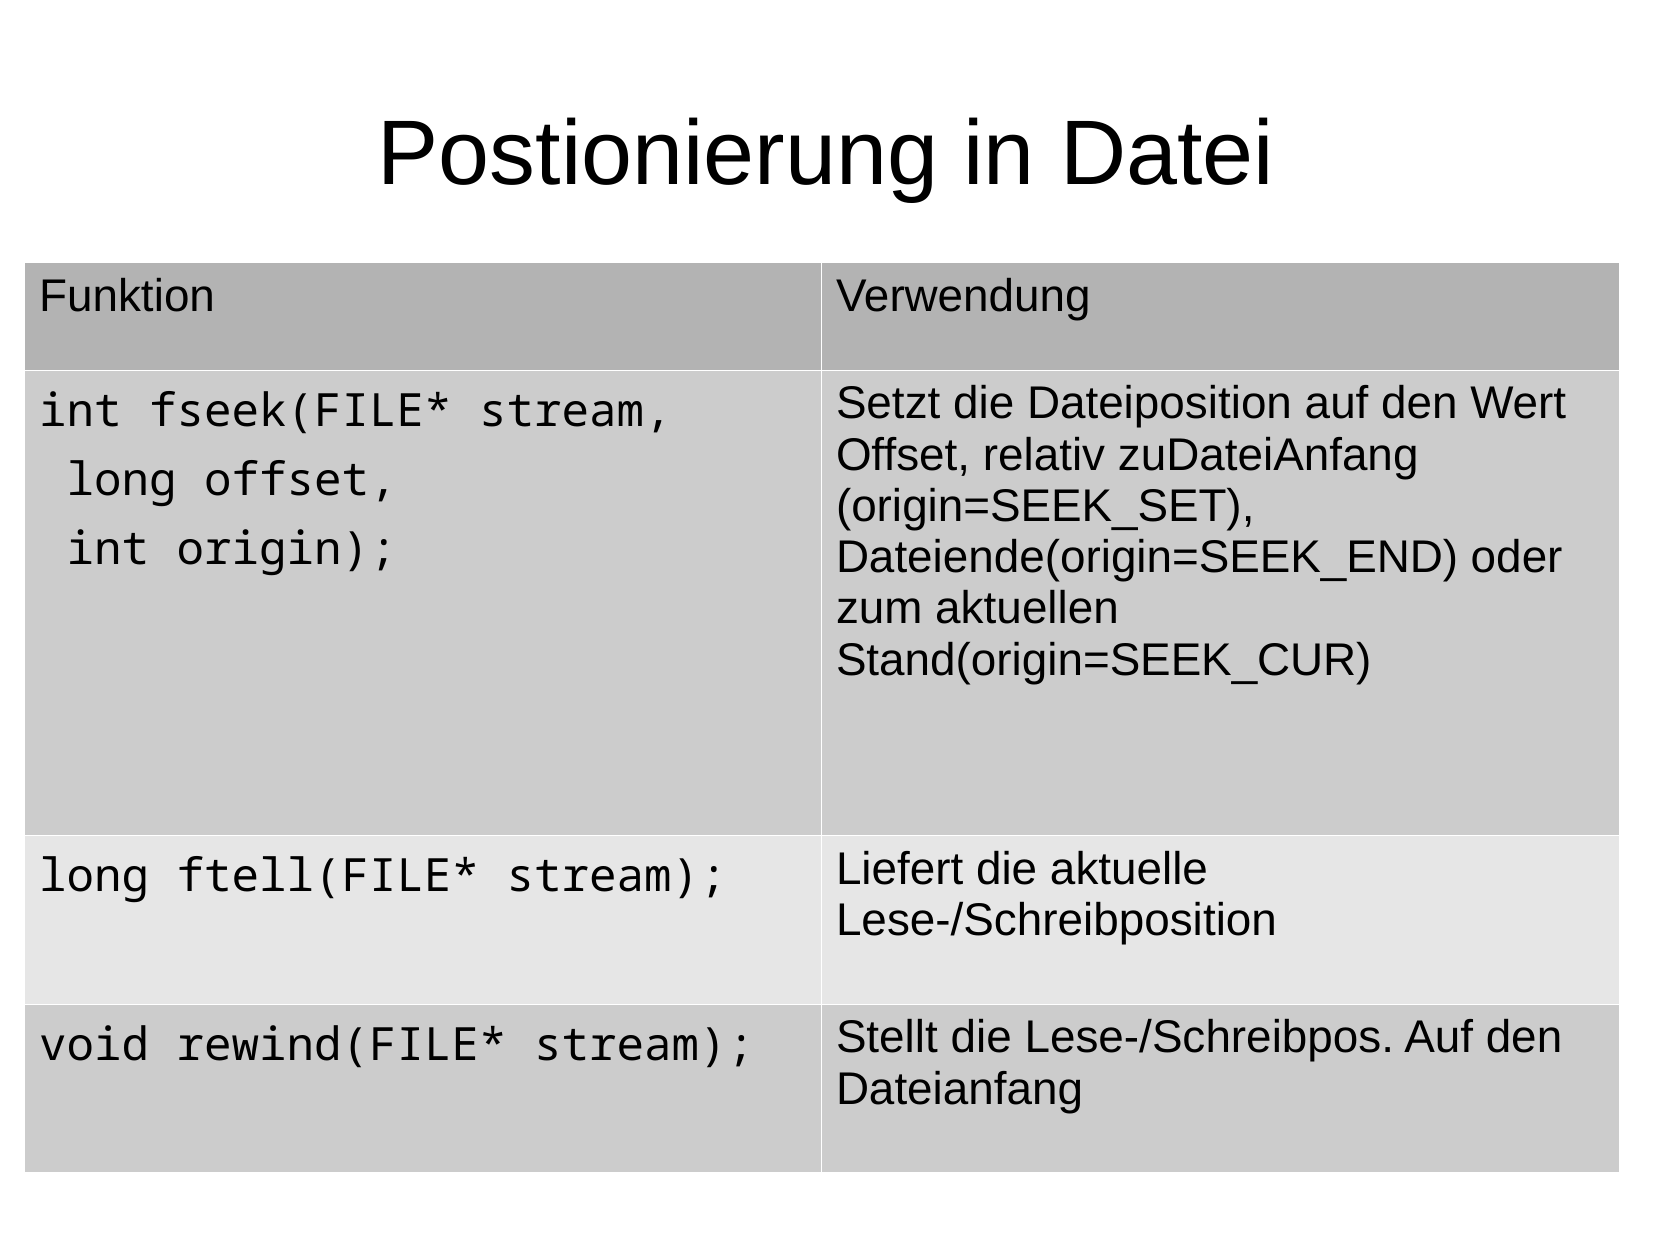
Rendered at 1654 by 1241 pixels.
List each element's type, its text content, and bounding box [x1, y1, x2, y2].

table_header Funktion [25, 263, 821, 370]
table_cell Stellt die Lese-/Schreibpos. Auf den Dateianfang [822, 1005, 1619, 1172]
table_cell int fseek(FILE* stream, long offset, int origin); [25, 371, 821, 835]
table_cell Liefert die aktuelle Lese-/Schreibposition [822, 836, 1619, 1004]
table_cell Setzt die Dateiposition auf den Wert Offset, relativ zuDateiAnfang (origin=SEEK_SET), Dateiende(origin=SEEK_END) oder zum aktuellen Stand(origin=SEEK_CUR) [822, 371, 1619, 835]
table_cell long ftell(FILE* stream); [25, 836, 821, 1004]
title Postionierung in Datei [82, 49, 1571, 257]
table_cell void rewind(FILE* stream); [25, 1005, 821, 1172]
table_header Verwendung [822, 263, 1619, 370]
